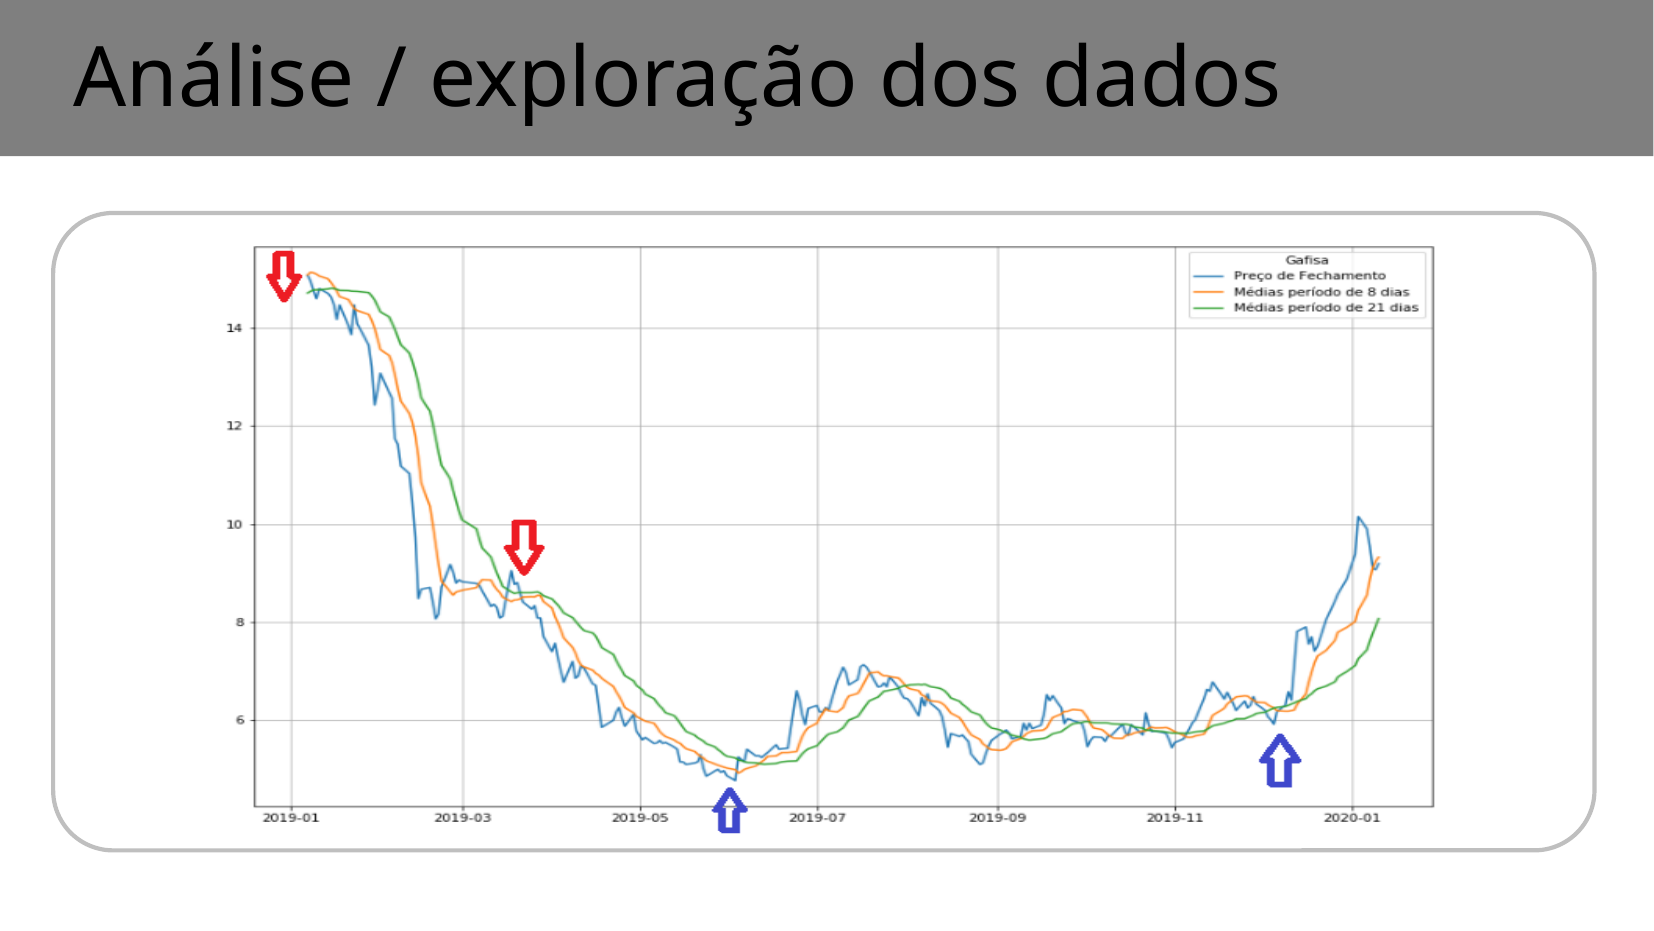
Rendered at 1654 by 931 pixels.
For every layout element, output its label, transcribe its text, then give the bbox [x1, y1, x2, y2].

text_box [0, 0, 1654, 157]
picture [218, 236, 1447, 839]
text_box Análise / exploração dos dados [59, 9, 1386, 127]
